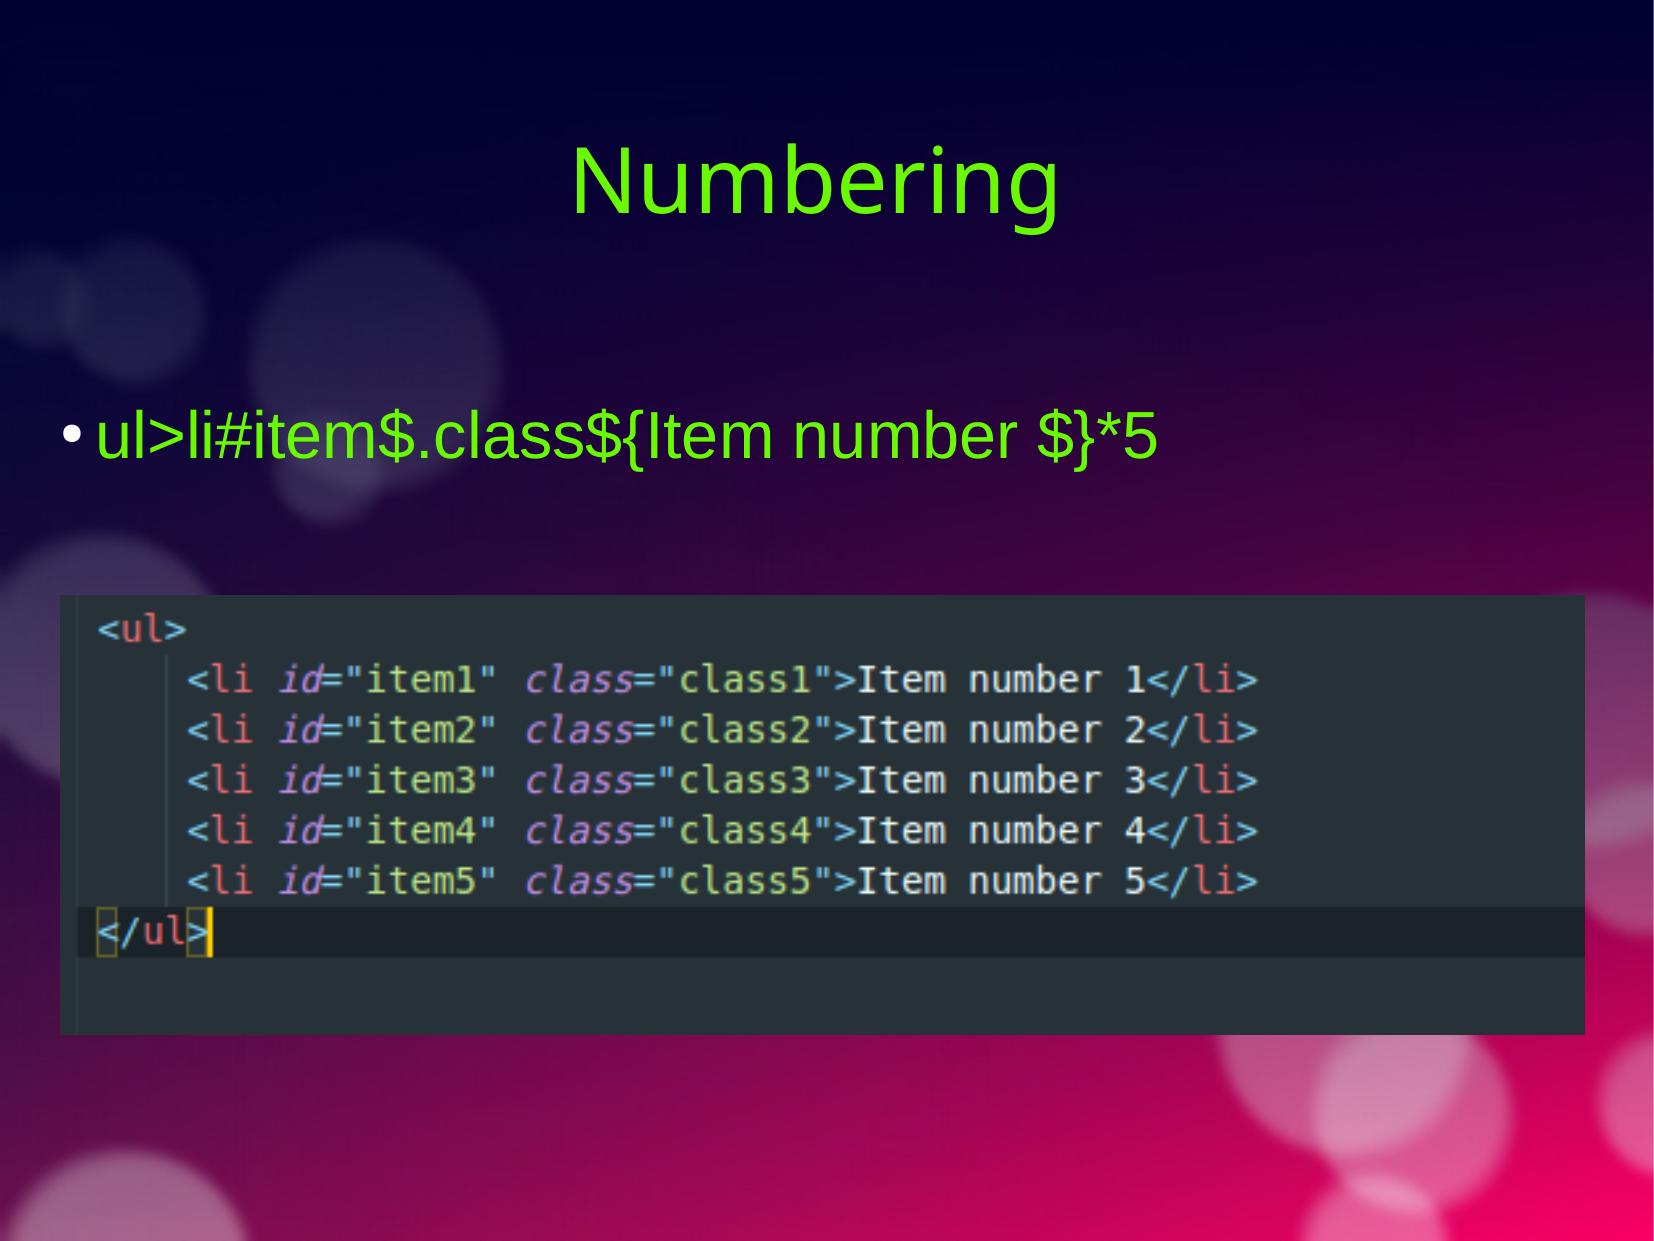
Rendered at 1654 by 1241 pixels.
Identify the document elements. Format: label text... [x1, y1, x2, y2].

title Numbering [71, 75, 1561, 283]
picture [0, 0, 1654, 1241]
subtitle ul>li#item$.class${Item number $}*5 [60, 345, 1549, 526]
